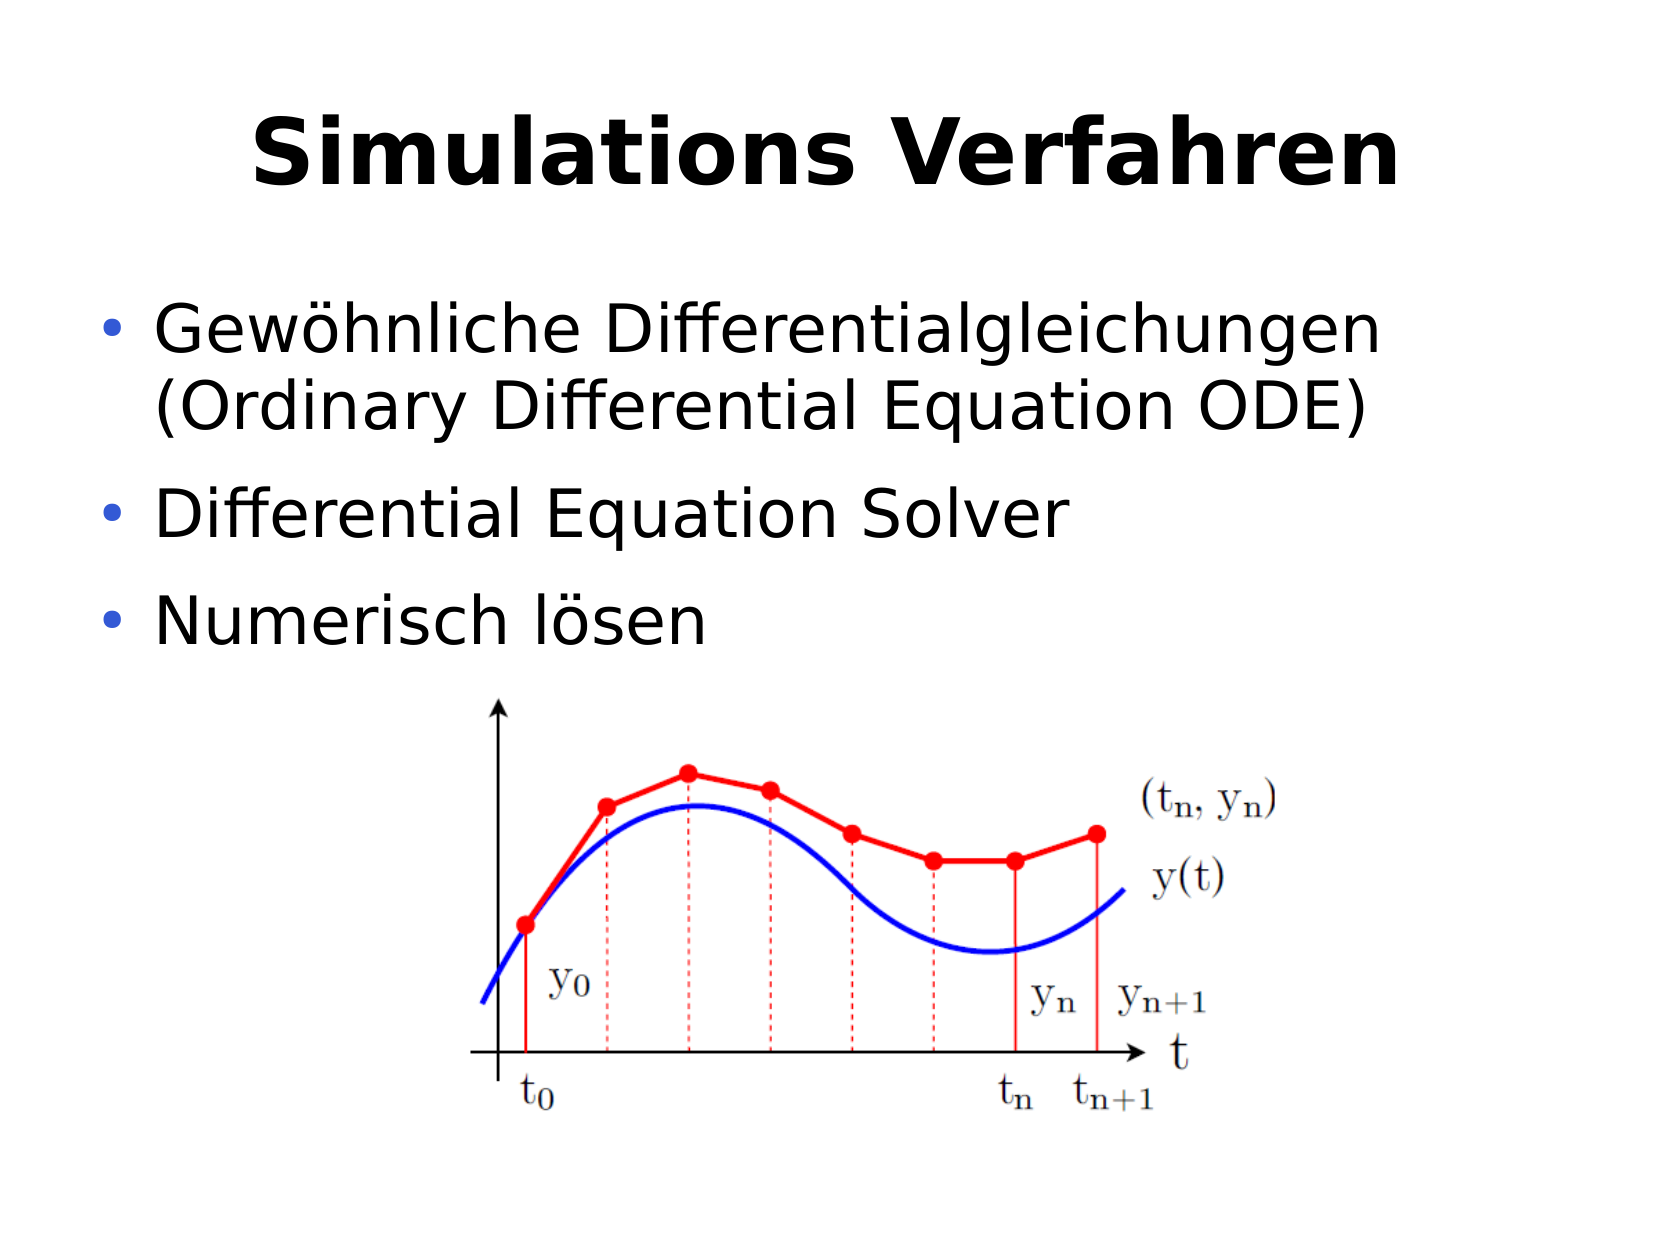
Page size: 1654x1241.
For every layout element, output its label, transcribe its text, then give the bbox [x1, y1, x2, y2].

list Gewöhnliche Differentialgleichungen (Ordinary Differential Equation ODE) Differential Equation Solver Numerisch lösen [82, 290, 1538, 1010]
title Simulations Verfahren [82, 49, 1571, 257]
picture [461, 688, 1290, 1127]
